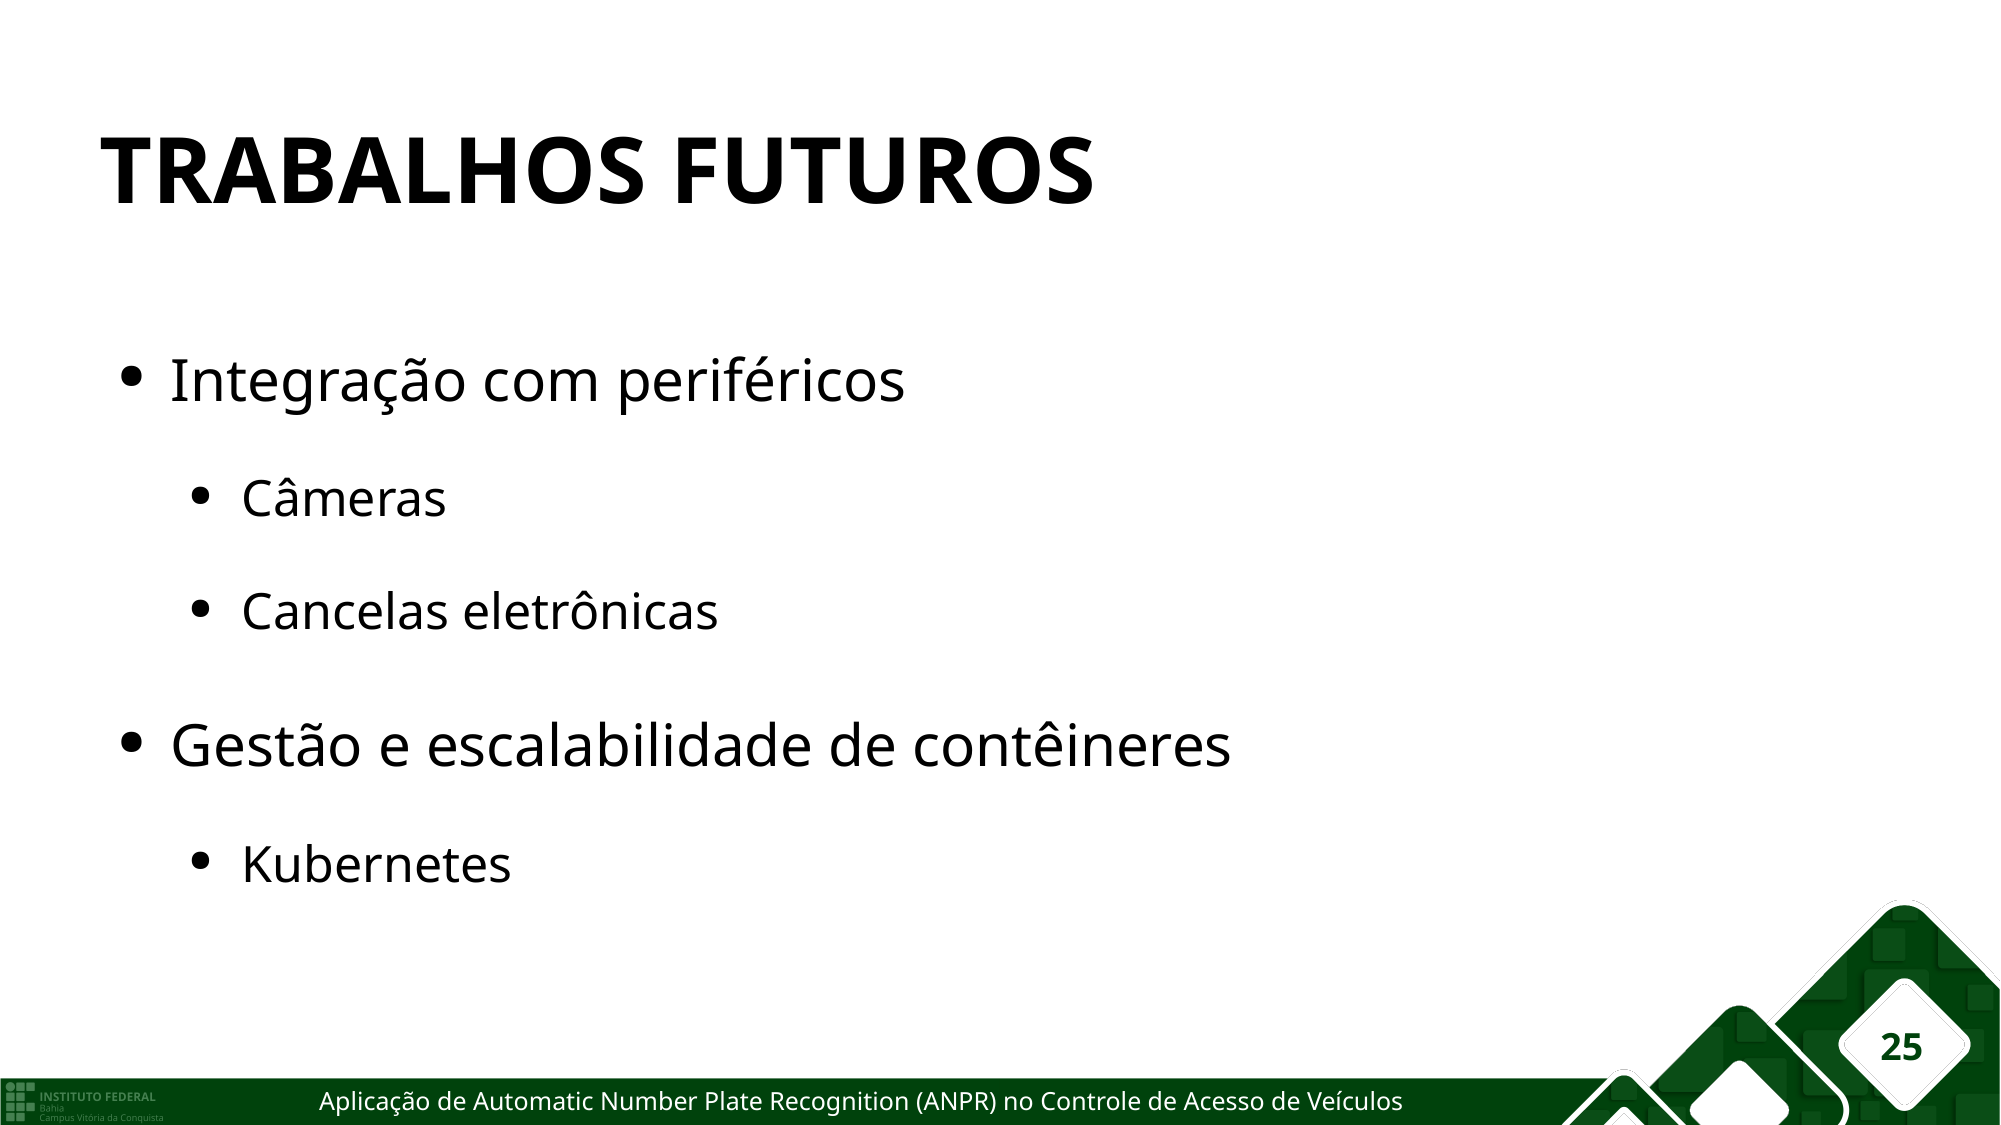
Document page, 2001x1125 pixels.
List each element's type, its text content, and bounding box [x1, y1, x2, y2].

title TRABALHOS FUTUROS [99, 59, 1900, 277]
picture [0, 900, 2000, 1125]
list Integração com periféricos Câmeras Cancelas eletrônicas Gestão e escalabilidade de contêineres Kubernetes [99, 299, 1900, 1014]
